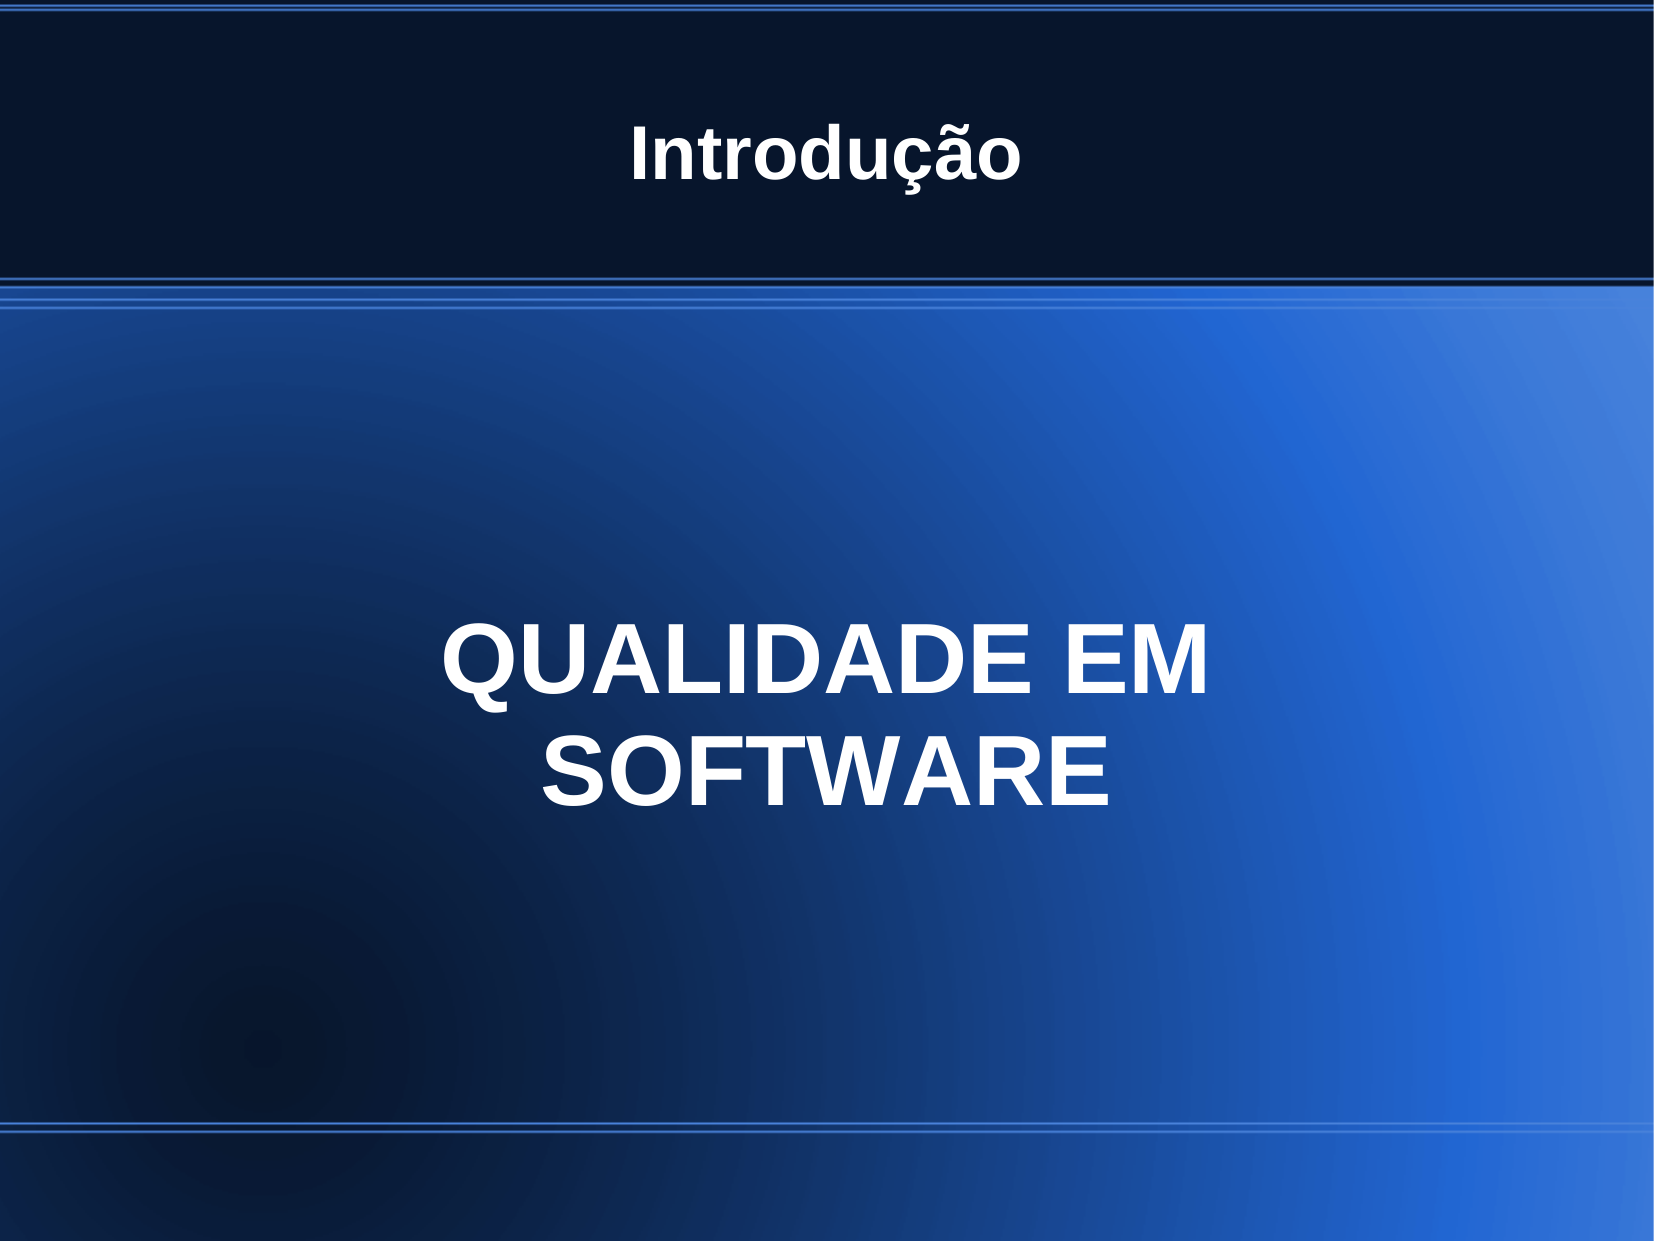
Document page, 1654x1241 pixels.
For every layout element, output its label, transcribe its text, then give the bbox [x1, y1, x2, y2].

title Introdução [82, 49, 1571, 257]
subtitle QUALIDADE EM SOFTWARE [82, 355, 1571, 1075]
picture [0, 0, 1654, 1241]
